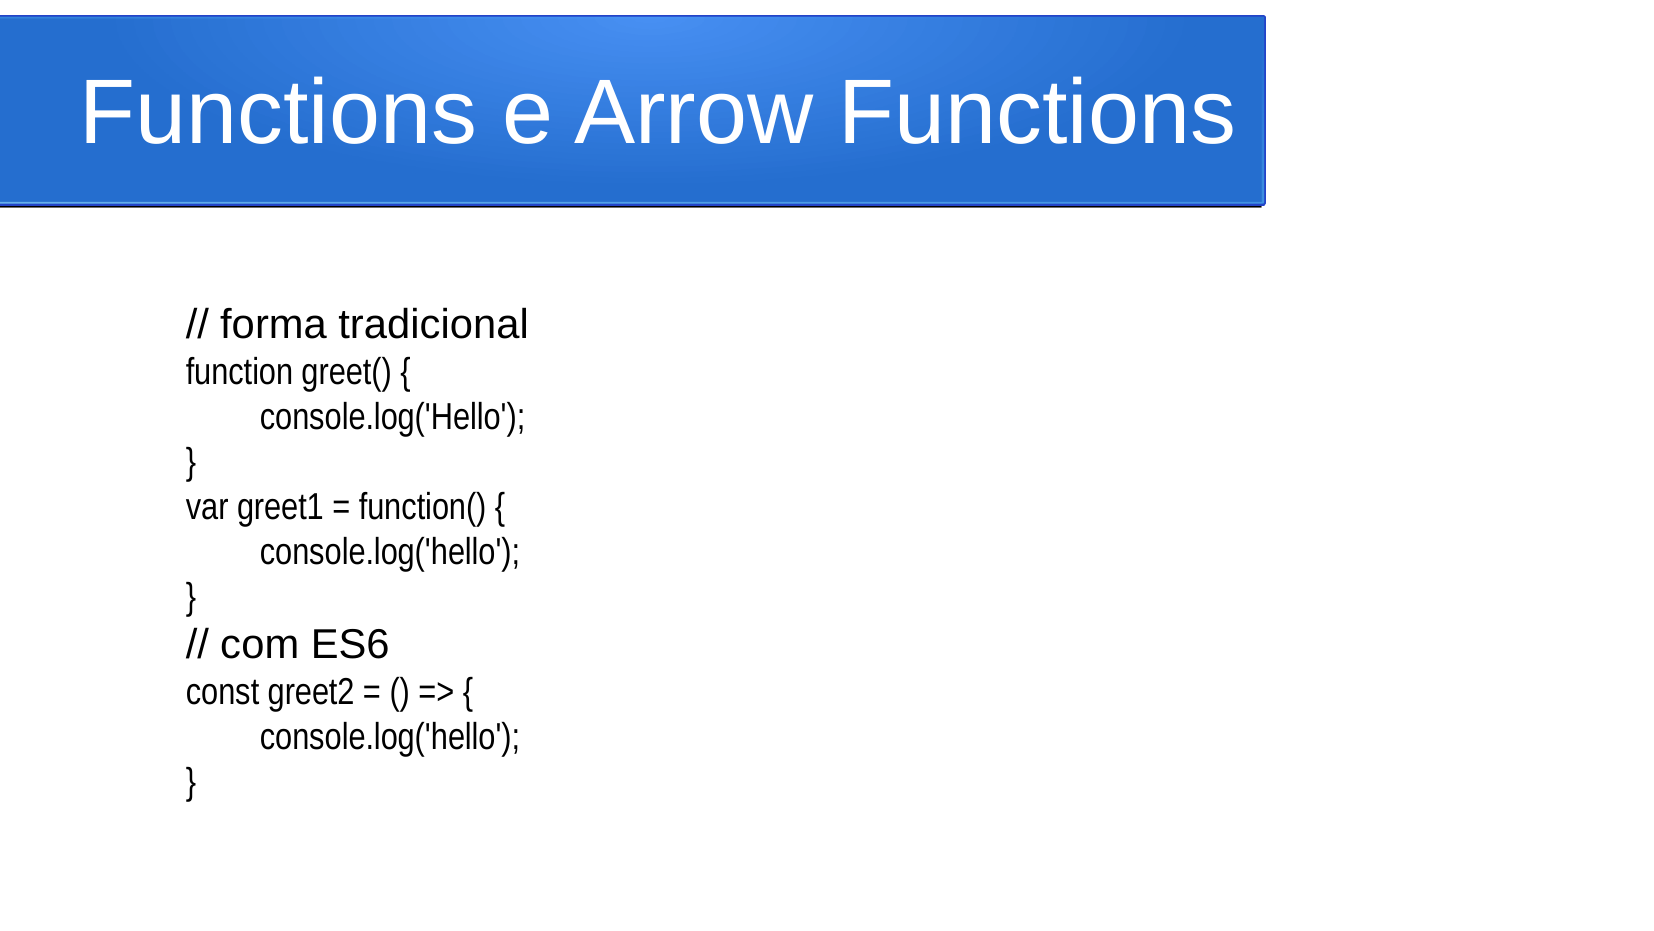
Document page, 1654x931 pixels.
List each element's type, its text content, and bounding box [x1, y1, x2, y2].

text_box // forma tradicional function greet() { console.log('Hello'); } var greet1 = function() { console.log('hello'); } // com ES6 const greet2 = () => { console.log('hello'); } [135, 289, 1500, 810]
picture [0, 13, 1269, 211]
text_box Functions e Arrow Functions [64, 44, 1258, 170]
